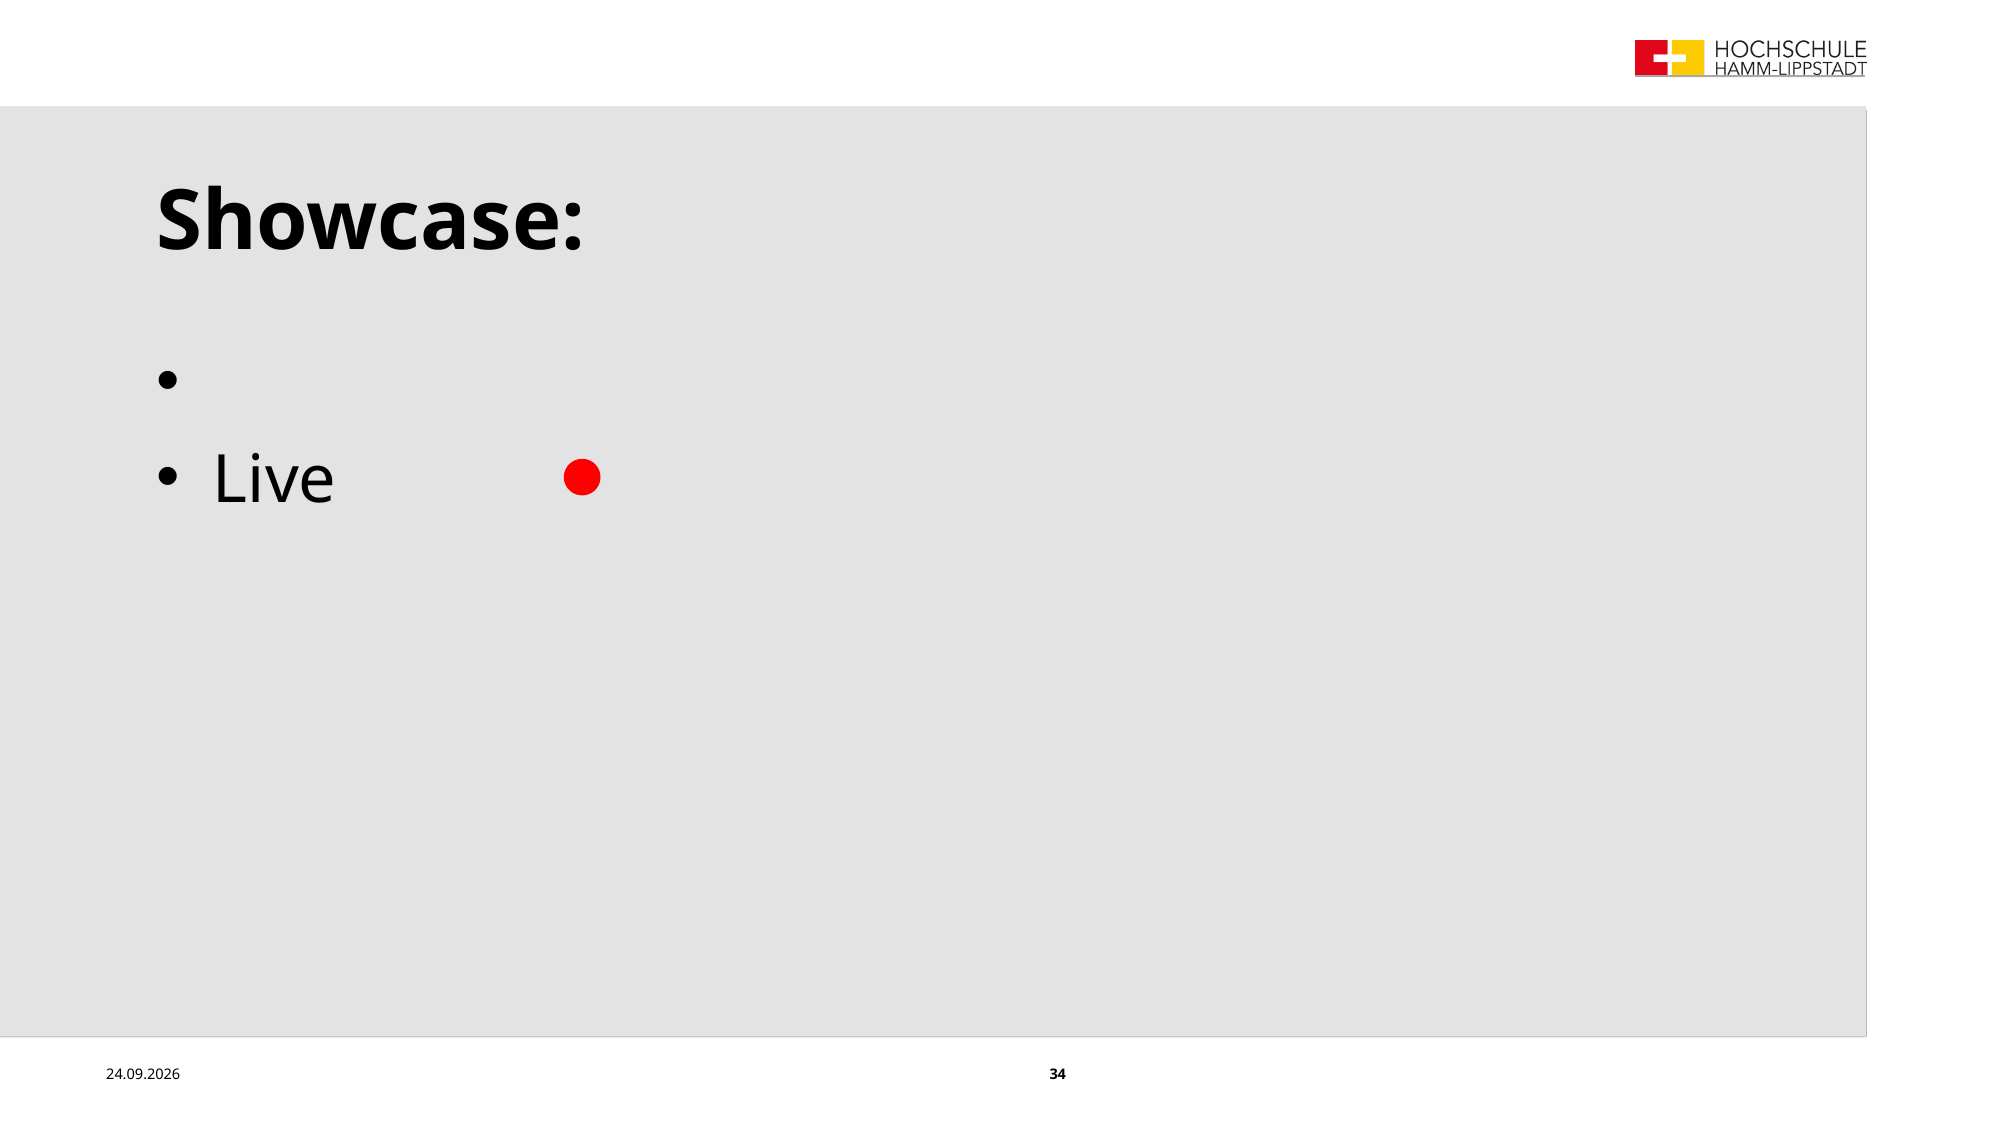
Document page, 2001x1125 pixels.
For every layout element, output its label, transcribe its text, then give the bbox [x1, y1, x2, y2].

text_box 11.07.2021 [106, 1065, 457, 1084]
title Showcase: [141, 122, 1821, 310]
text_box [563, 458, 601, 496]
list Live [141, 331, 1821, 1005]
text_box [1049, 1065, 1400, 1084]
